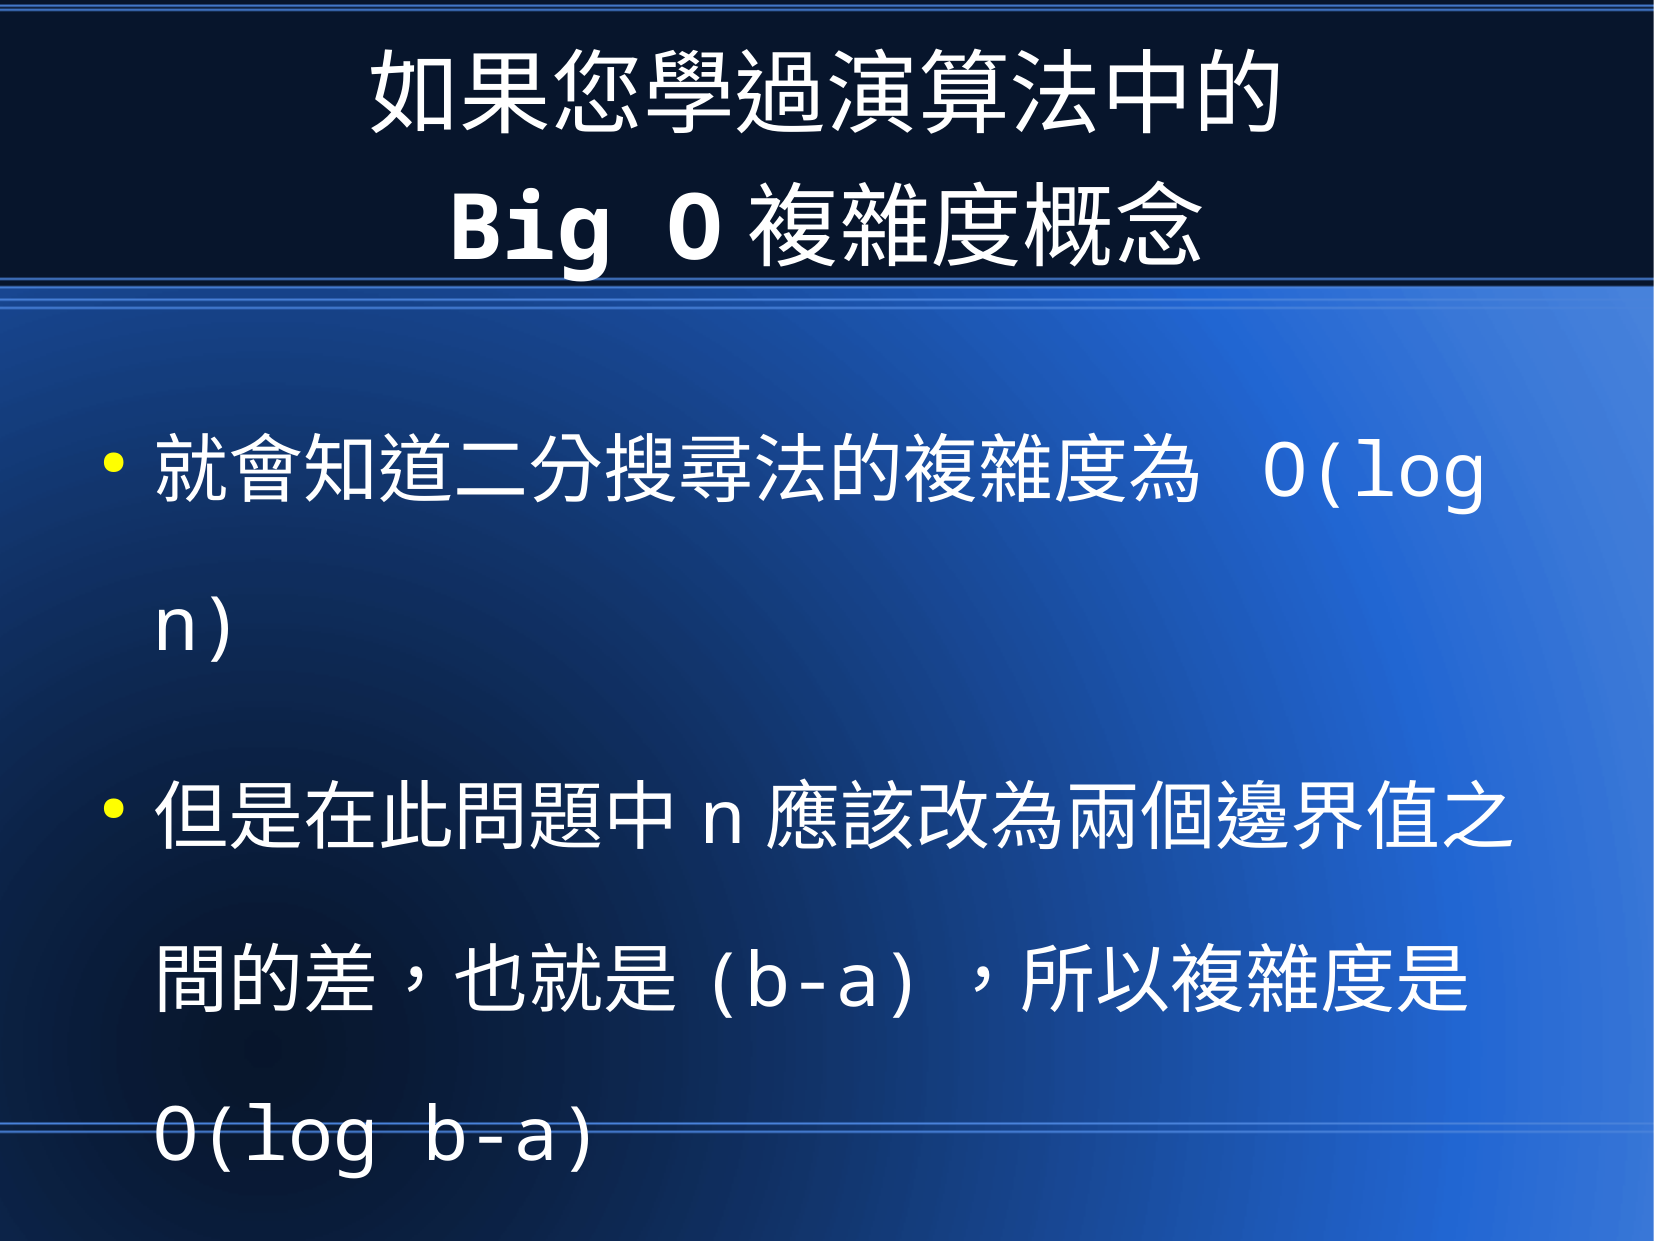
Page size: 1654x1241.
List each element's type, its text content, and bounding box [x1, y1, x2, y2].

title 如果您學過演算法中的 Big O複雜度概念 [82, 42, 1571, 264]
picture [0, 0, 1654, 1241]
list 就會知道二分搜尋法的複雜度為 O(log n) 但是在此問題中n應該改為兩個邊界值之間的差，也就是(b-a)，所以複雜度是 O(log b-a) [82, 355, 1571, 1241]
